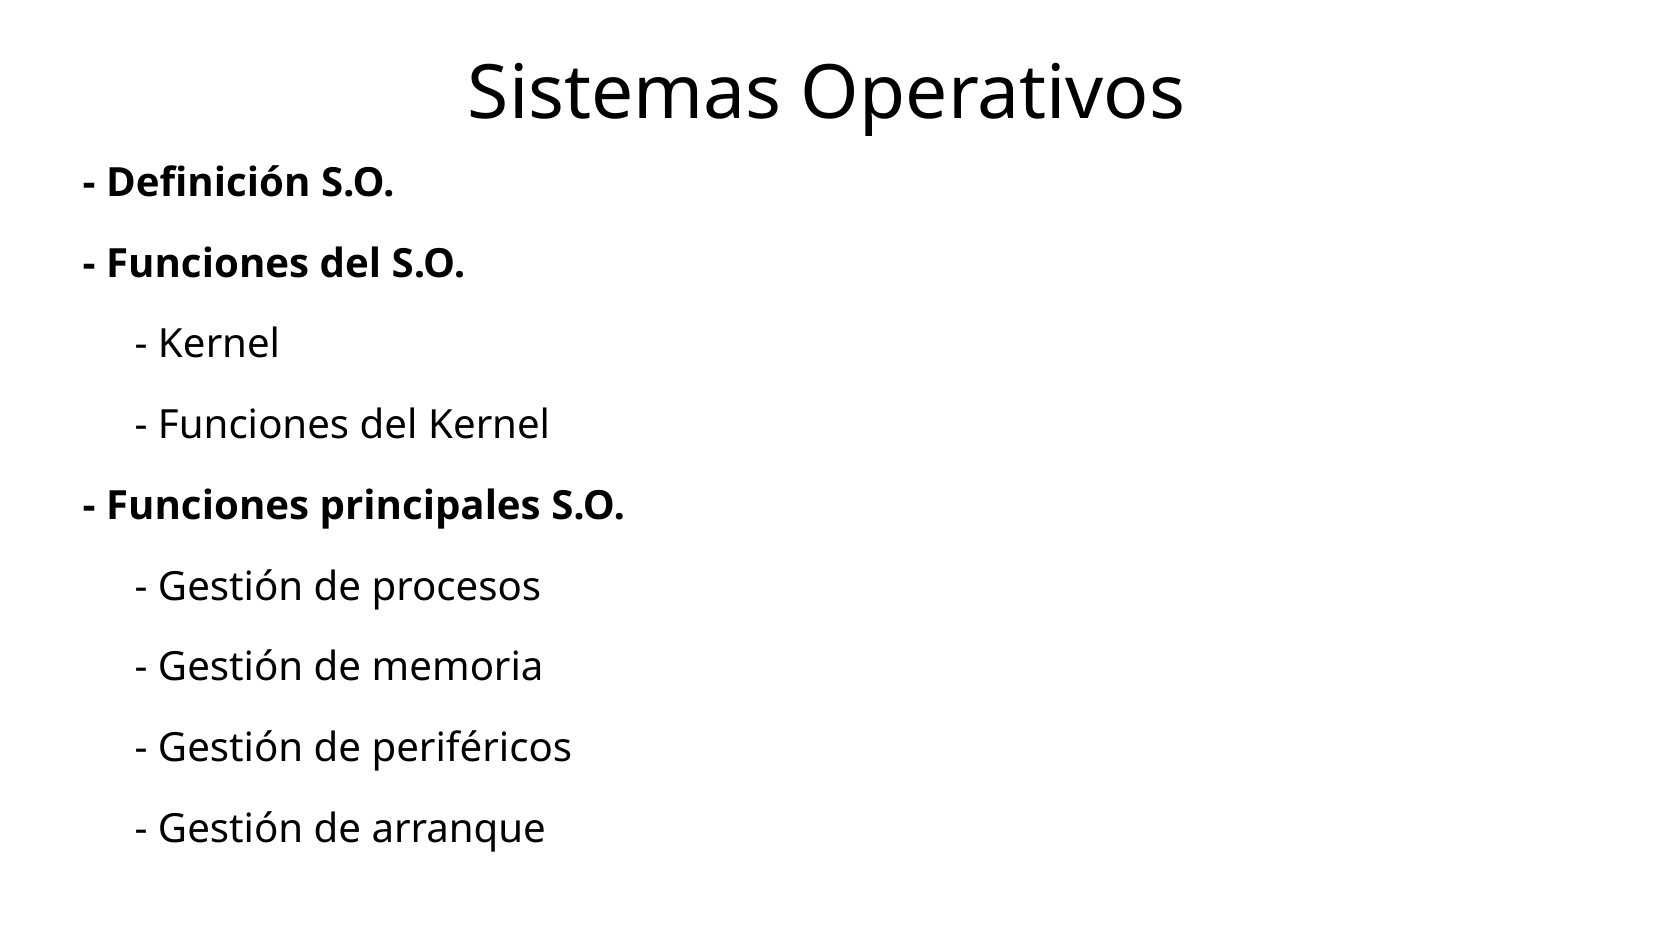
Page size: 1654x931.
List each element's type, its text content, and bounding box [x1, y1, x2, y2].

title Sistemas Operativos [82, 37, 1571, 142]
list - Definición S.O. - Funciones del S.O. - Kernel - Funciones del Kernel - Funciones principales S.O. - Gestión de procesos - Gestión de memoria - Gestión de periféricos - Gestión de arranque [82, 153, 1571, 863]
